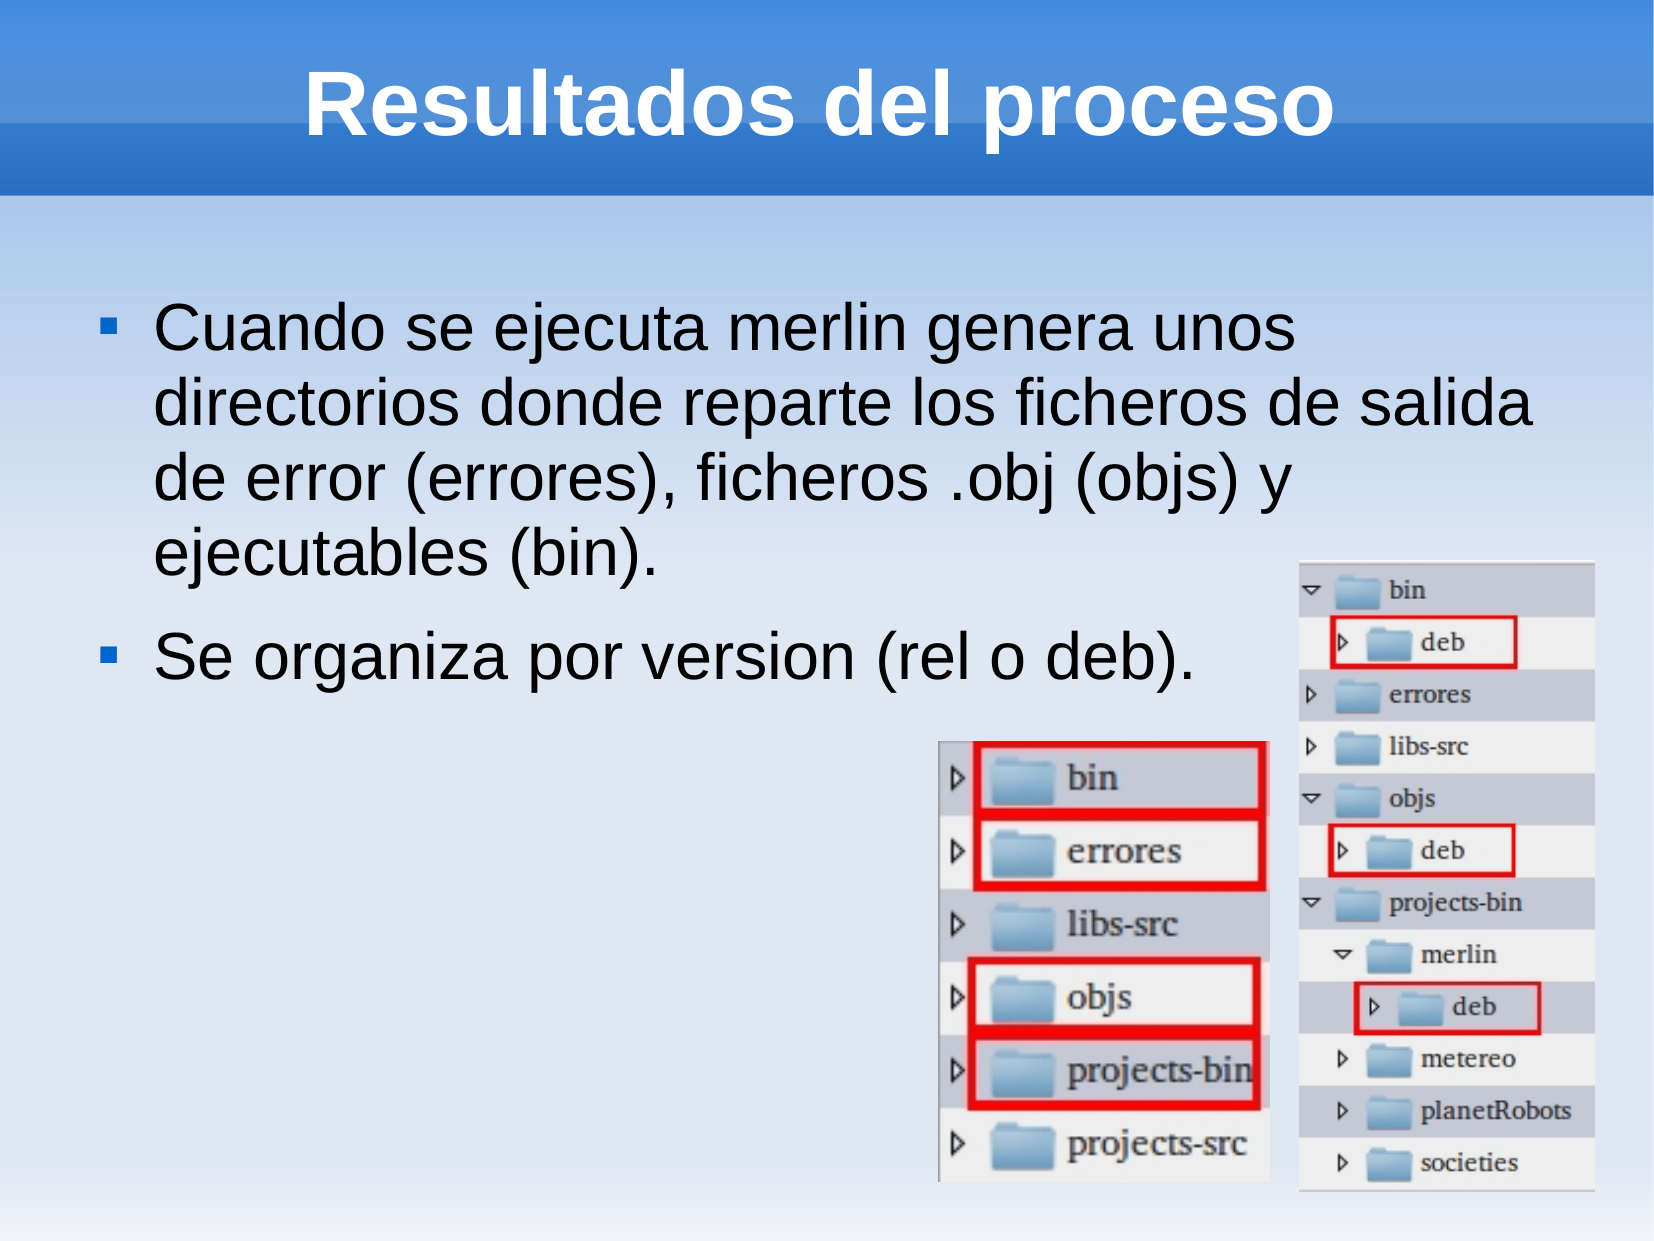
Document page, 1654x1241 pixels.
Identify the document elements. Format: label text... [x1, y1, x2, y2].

title Resultados del proceso [76, 7, 1565, 200]
picture [0, 0, 1654, 1241]
list Cuando se ejecuta merlin genera unos directorios donde reparte los ficheros de salida de error (errores), ficheros .obj (objs) y ejecutables (bin). Se organiza por version (rel o deb). [82, 290, 1571, 1094]
